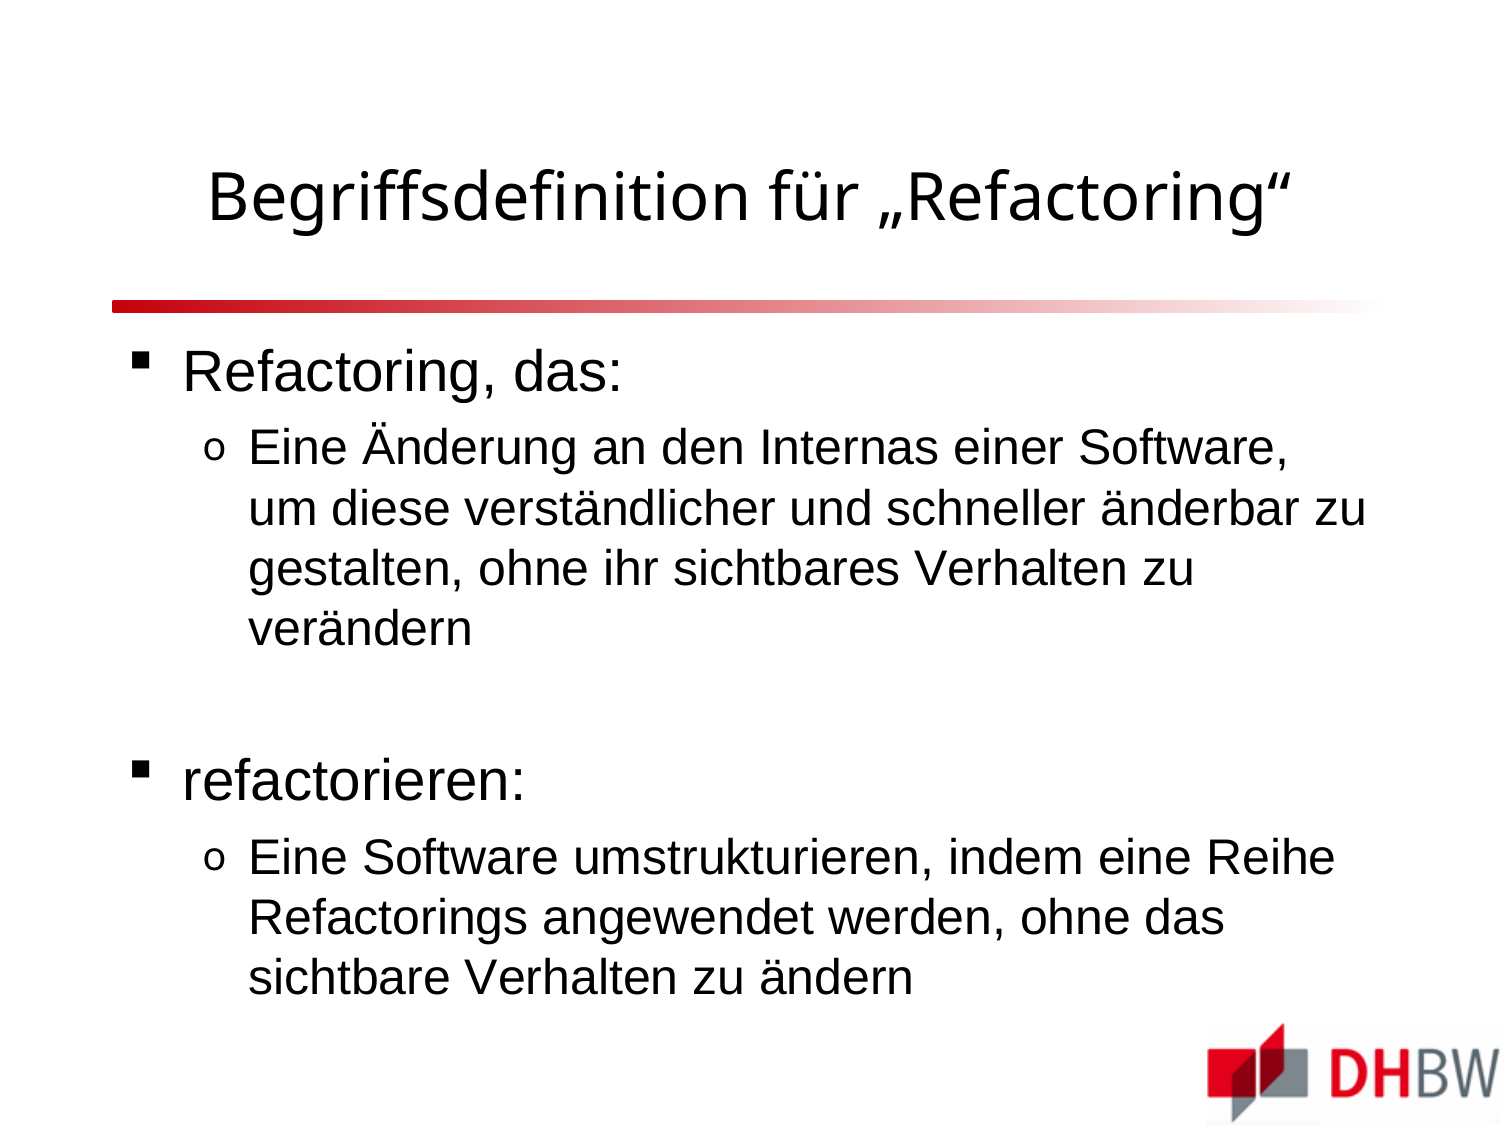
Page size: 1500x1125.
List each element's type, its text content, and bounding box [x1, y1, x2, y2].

title Begriffsdefinition für „Refactoring“ [112, 76, 1388, 312]
list Refactoring, das: Eine Änderung an den Internas einer Software, um diese verständlicher und schneller änderbar zu gestalten, ohne ihr sichtbares Verhalten zu verändern refactorieren: Eine Software umstrukturieren, indem eine Reihe Refactorings angewendet werden, ohne das sichtbare Verhalten zu ändern [112, 324, 1388, 1051]
picture [1206, 1021, 1500, 1125]
